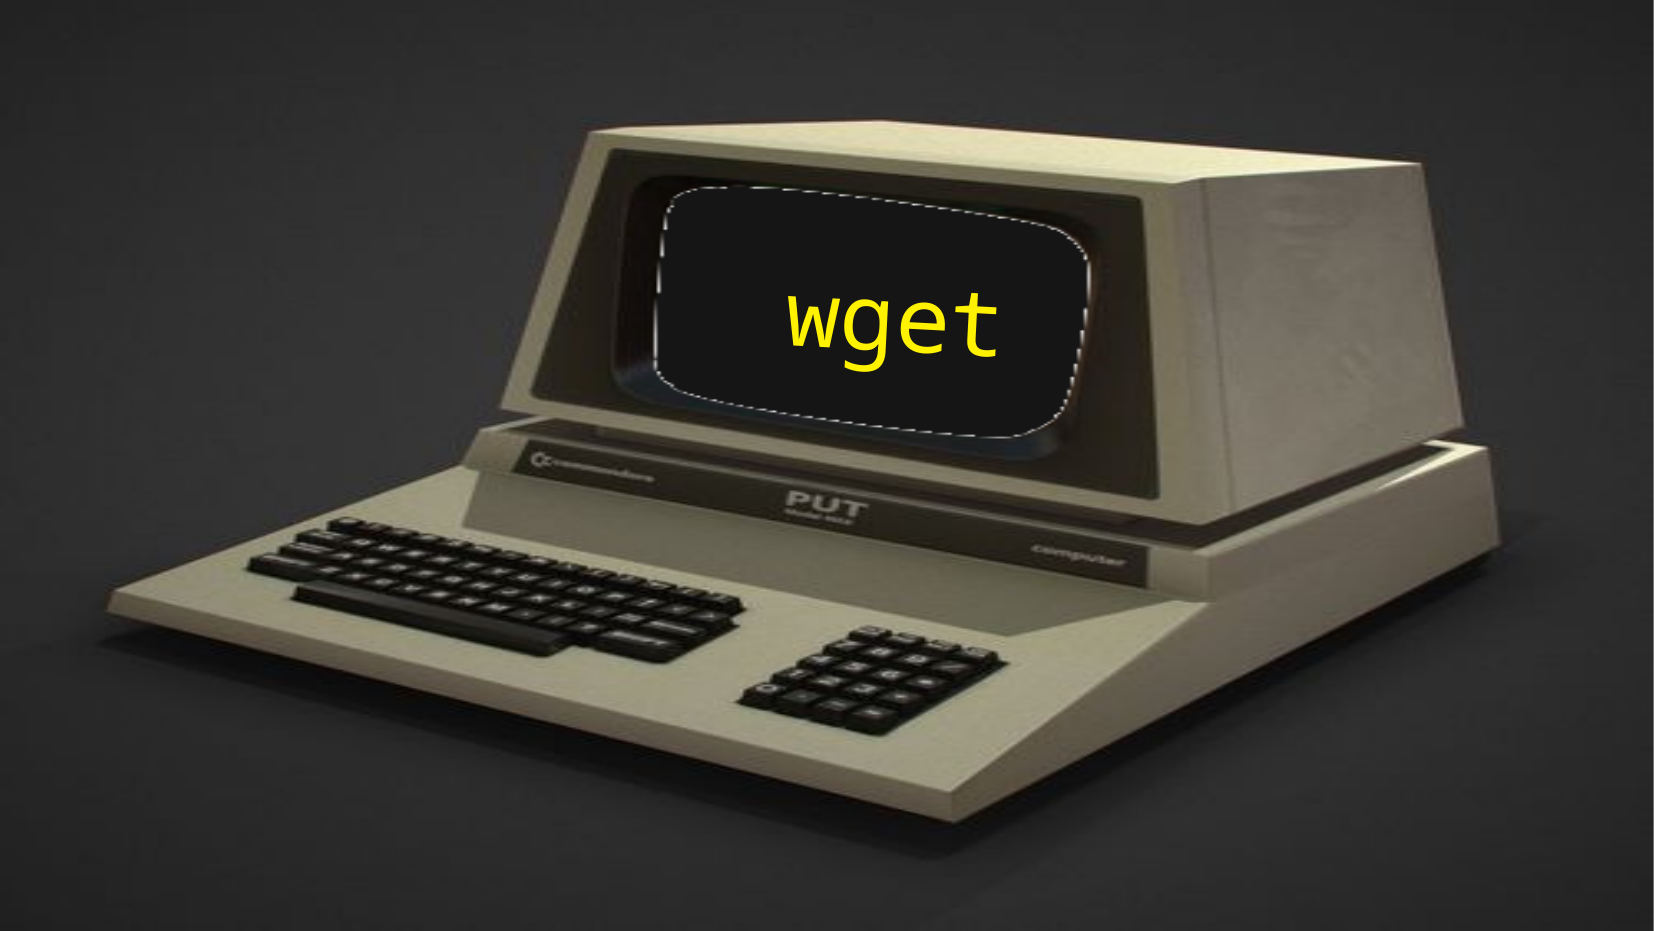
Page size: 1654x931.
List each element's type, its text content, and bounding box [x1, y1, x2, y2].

title wget [774, 85, 1654, 582]
picture [0, 0, 1654, 931]
